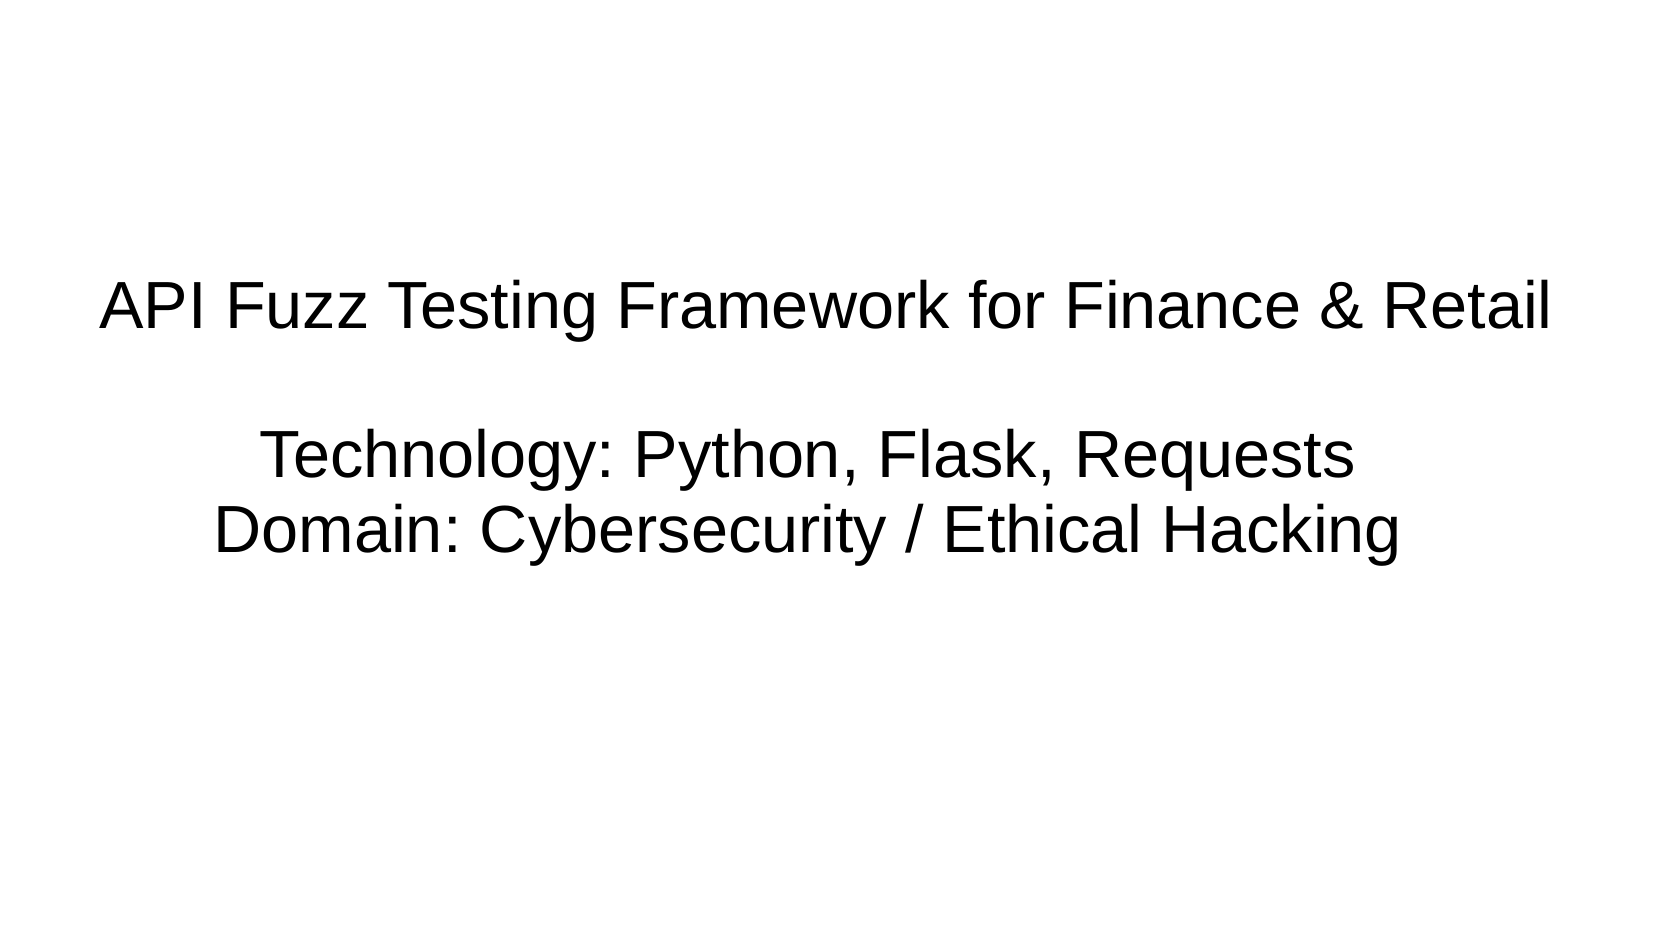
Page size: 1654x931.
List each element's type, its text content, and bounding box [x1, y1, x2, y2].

subtitle API Fuzz Testing Framework for Finance & Retail Technology: Python, Flask, Requests Domain: Cybersecurity / Ethical Hacking [82, 147, 1571, 688]
